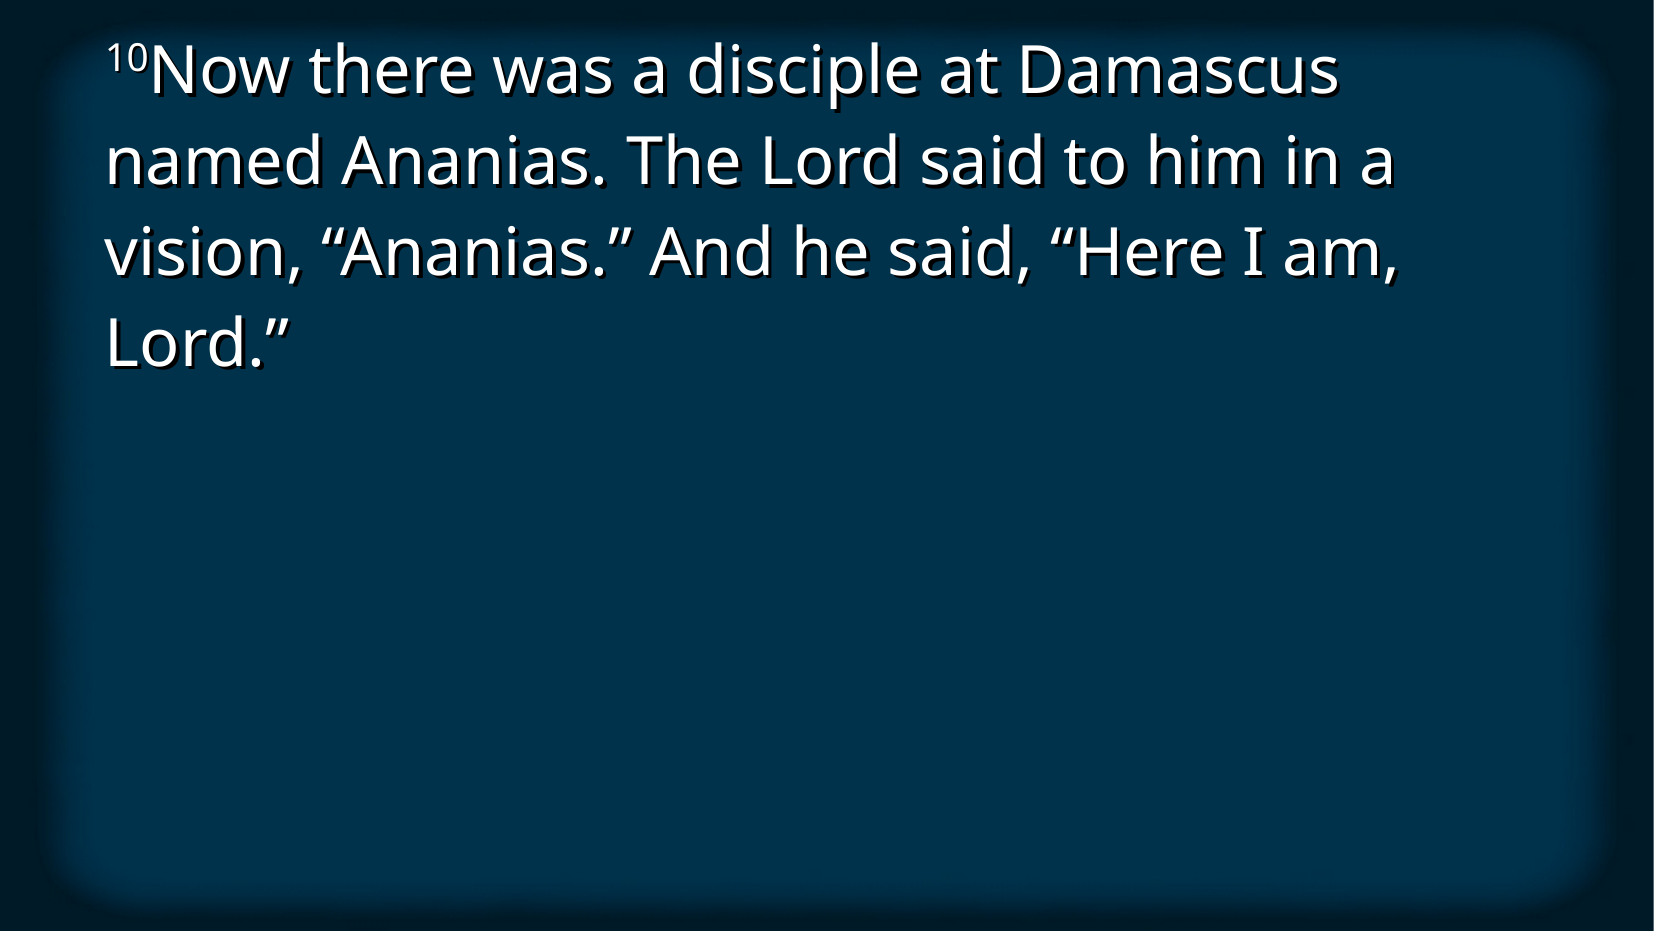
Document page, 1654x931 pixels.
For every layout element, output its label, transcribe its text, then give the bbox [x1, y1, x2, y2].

text_box 10Now there was a disciple at Damascus named Ananias. The Lord said to him in a vision, “Ananias.” And he said, “Here I am, Lord.” [90, 15, 1576, 297]
picture [0, 0, 1654, 931]
